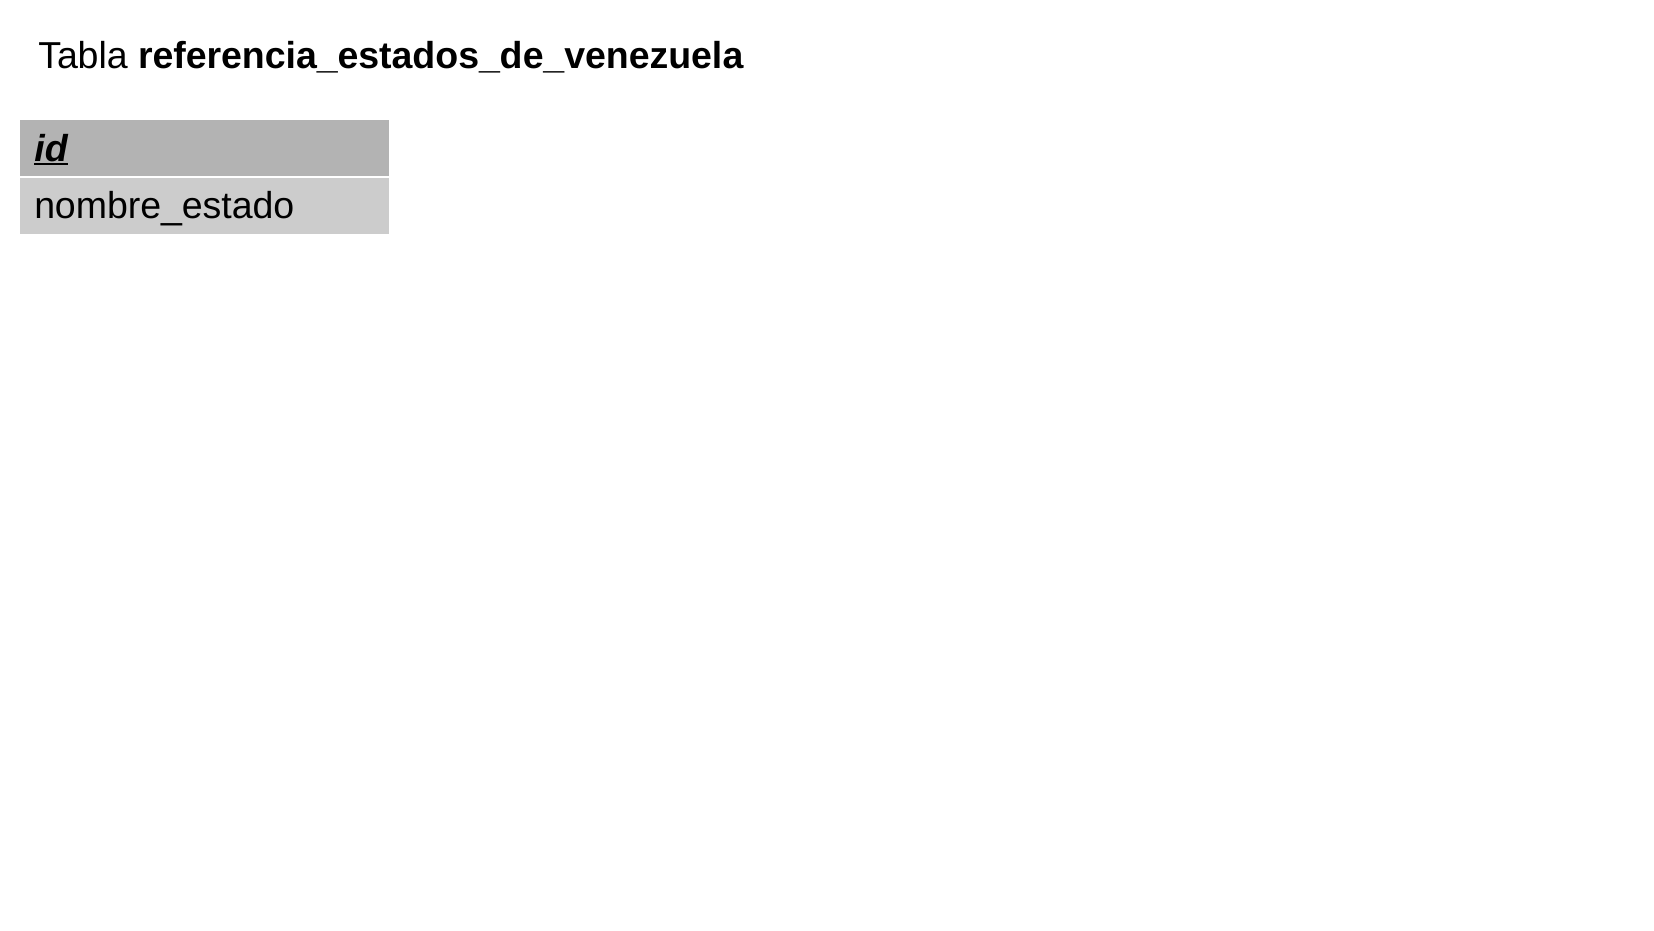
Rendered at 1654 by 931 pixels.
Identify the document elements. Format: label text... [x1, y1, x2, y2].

table_header id [20, 120, 389, 176]
text_box Tabla referencia_estados_de_venezuela [23, 23, 1618, 165]
table_cell nombre_estado [20, 178, 389, 234]
